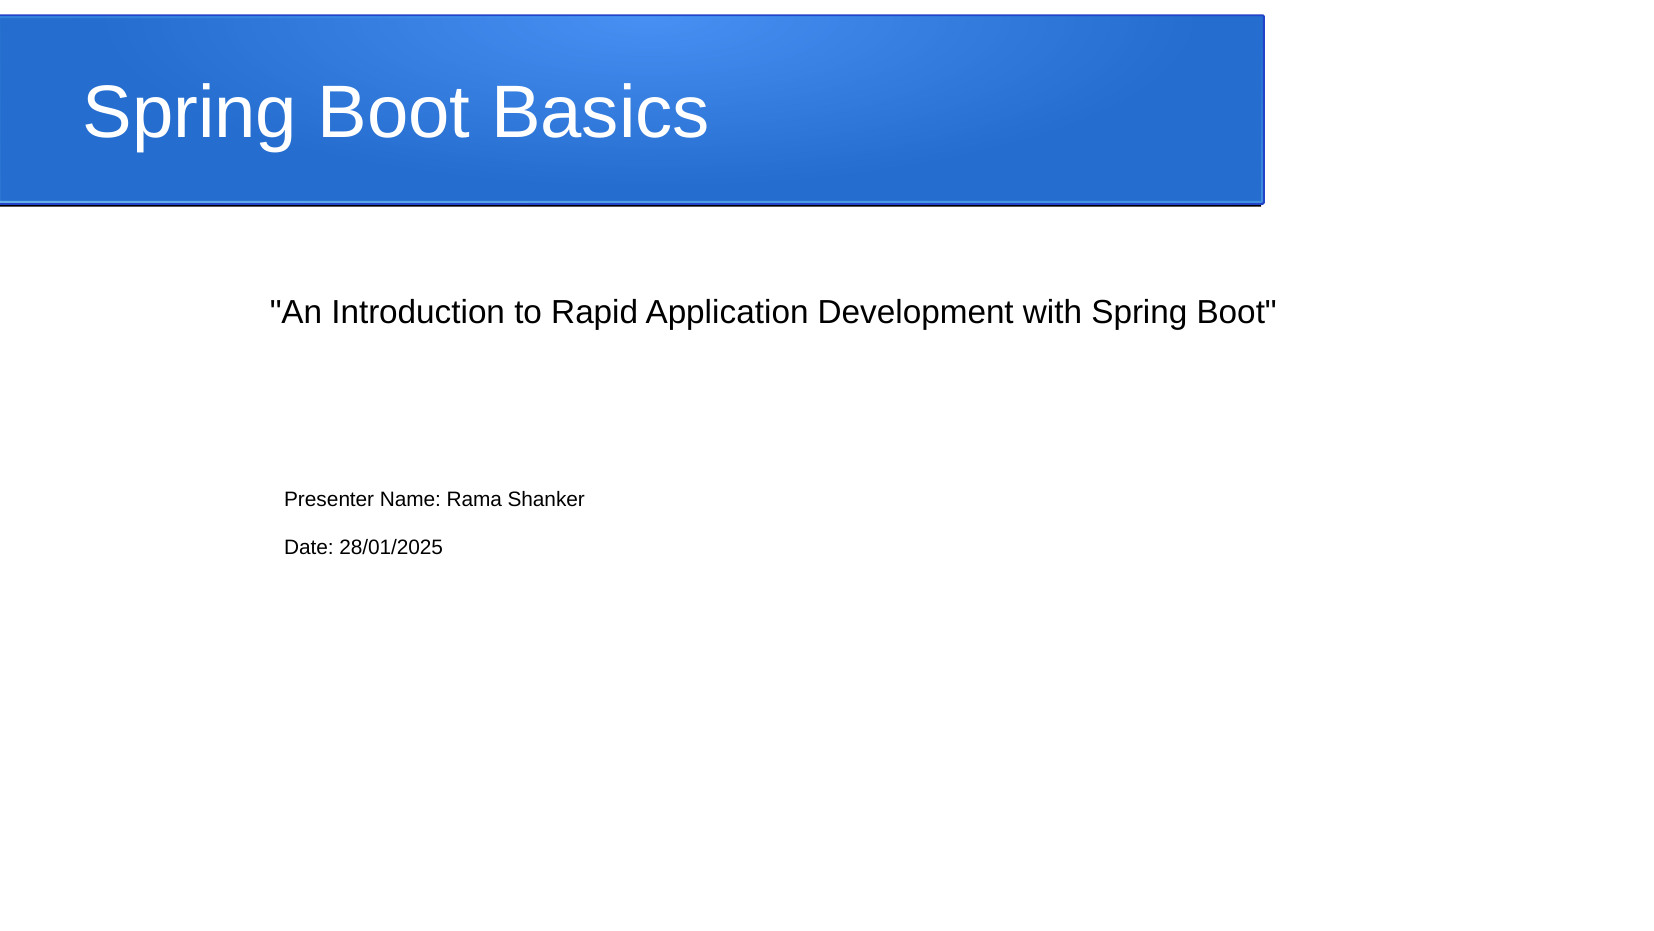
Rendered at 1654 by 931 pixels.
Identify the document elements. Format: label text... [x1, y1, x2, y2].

text_box "An Introduction to Rapid Application Development with Spring Boot" [255, 286, 1321, 376]
text_box Presenter Name: Rama Shanker Date: 28/01/2025 [269, 480, 646, 638]
title Spring Boot Basics [82, 35, 1235, 189]
